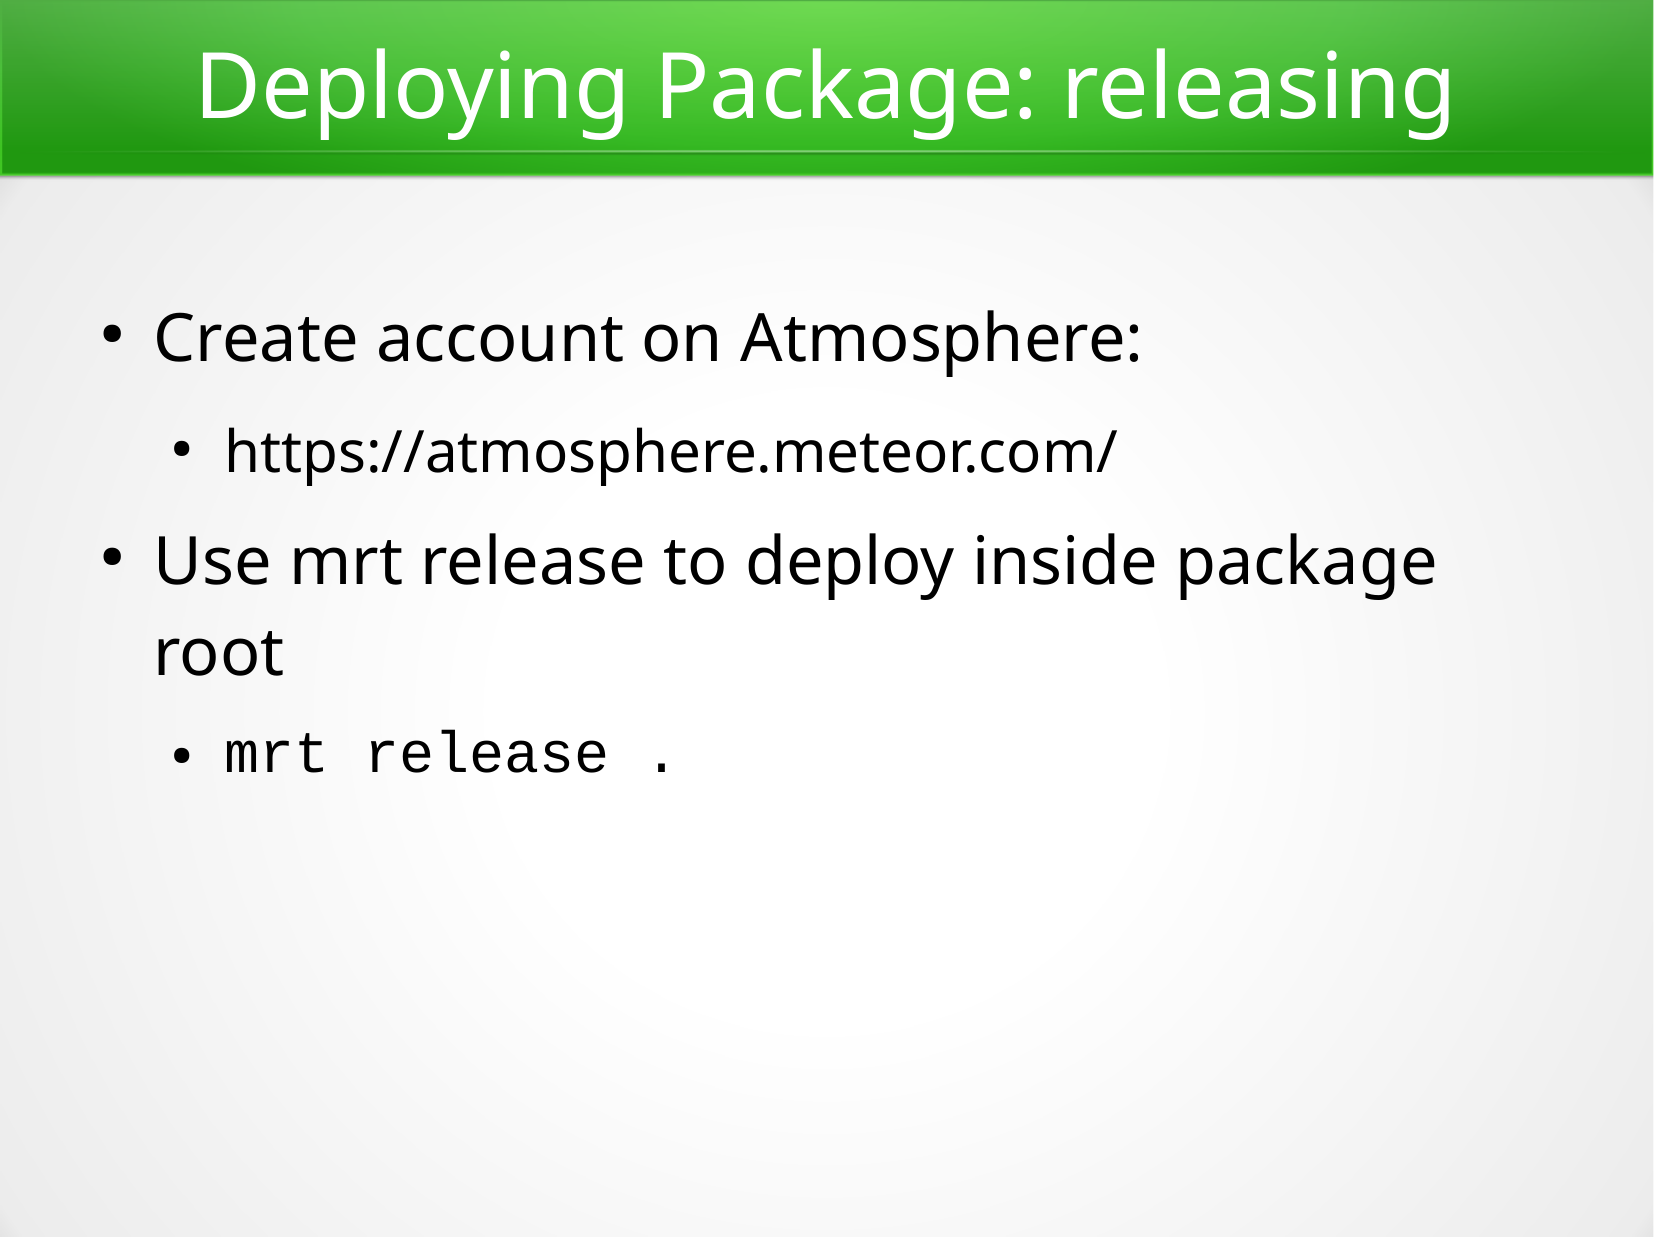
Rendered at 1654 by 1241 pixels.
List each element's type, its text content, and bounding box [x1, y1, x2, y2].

title Deploying Package: releasing [82, 11, 1571, 154]
list Create account on Atmosphere: https://atmosphere.meteor.com/ Use mrt release to deploy inside package root mrt release . [82, 290, 1571, 1010]
picture [0, 0, 1654, 1237]
